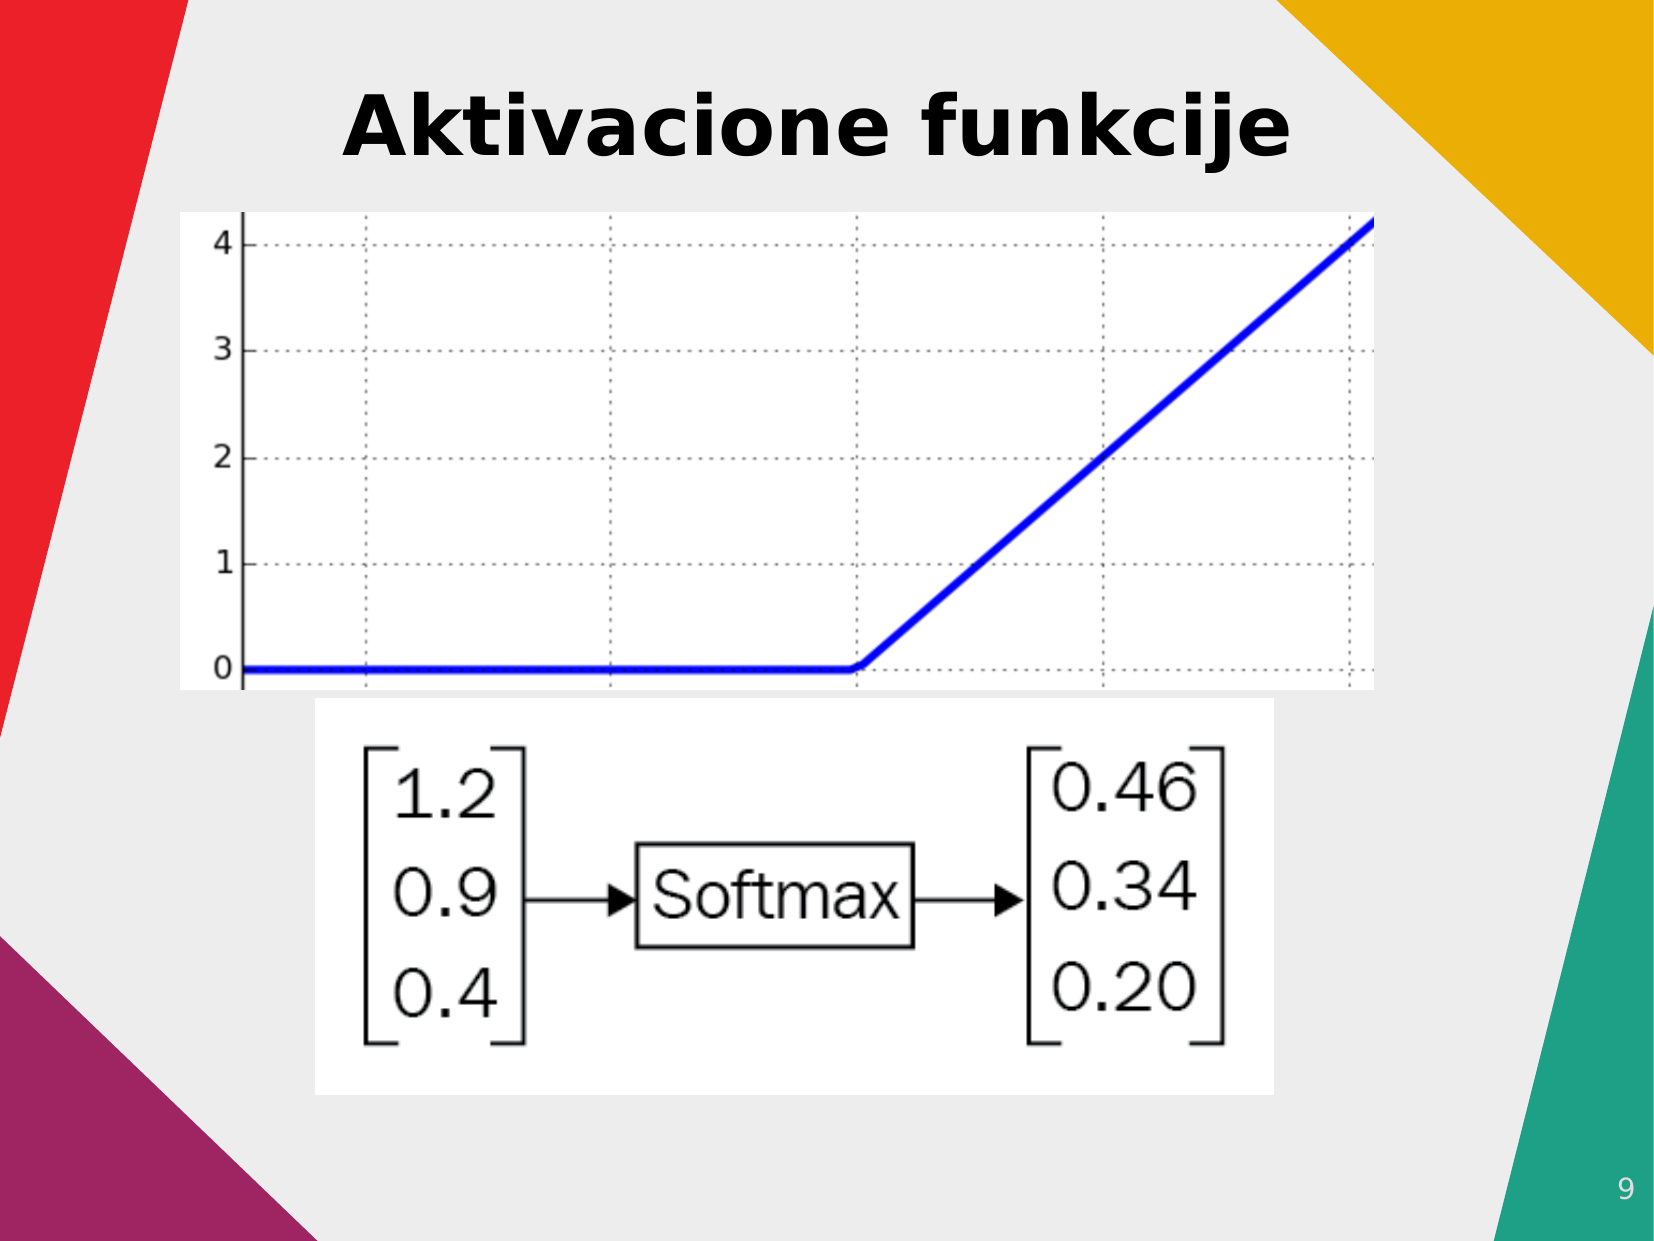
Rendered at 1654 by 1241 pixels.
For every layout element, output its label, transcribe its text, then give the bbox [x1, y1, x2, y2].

picture [180, 226, 1374, 691]
title Aktivacione funkcije [106, 28, 1531, 226]
picture [315, 698, 1274, 1096]
